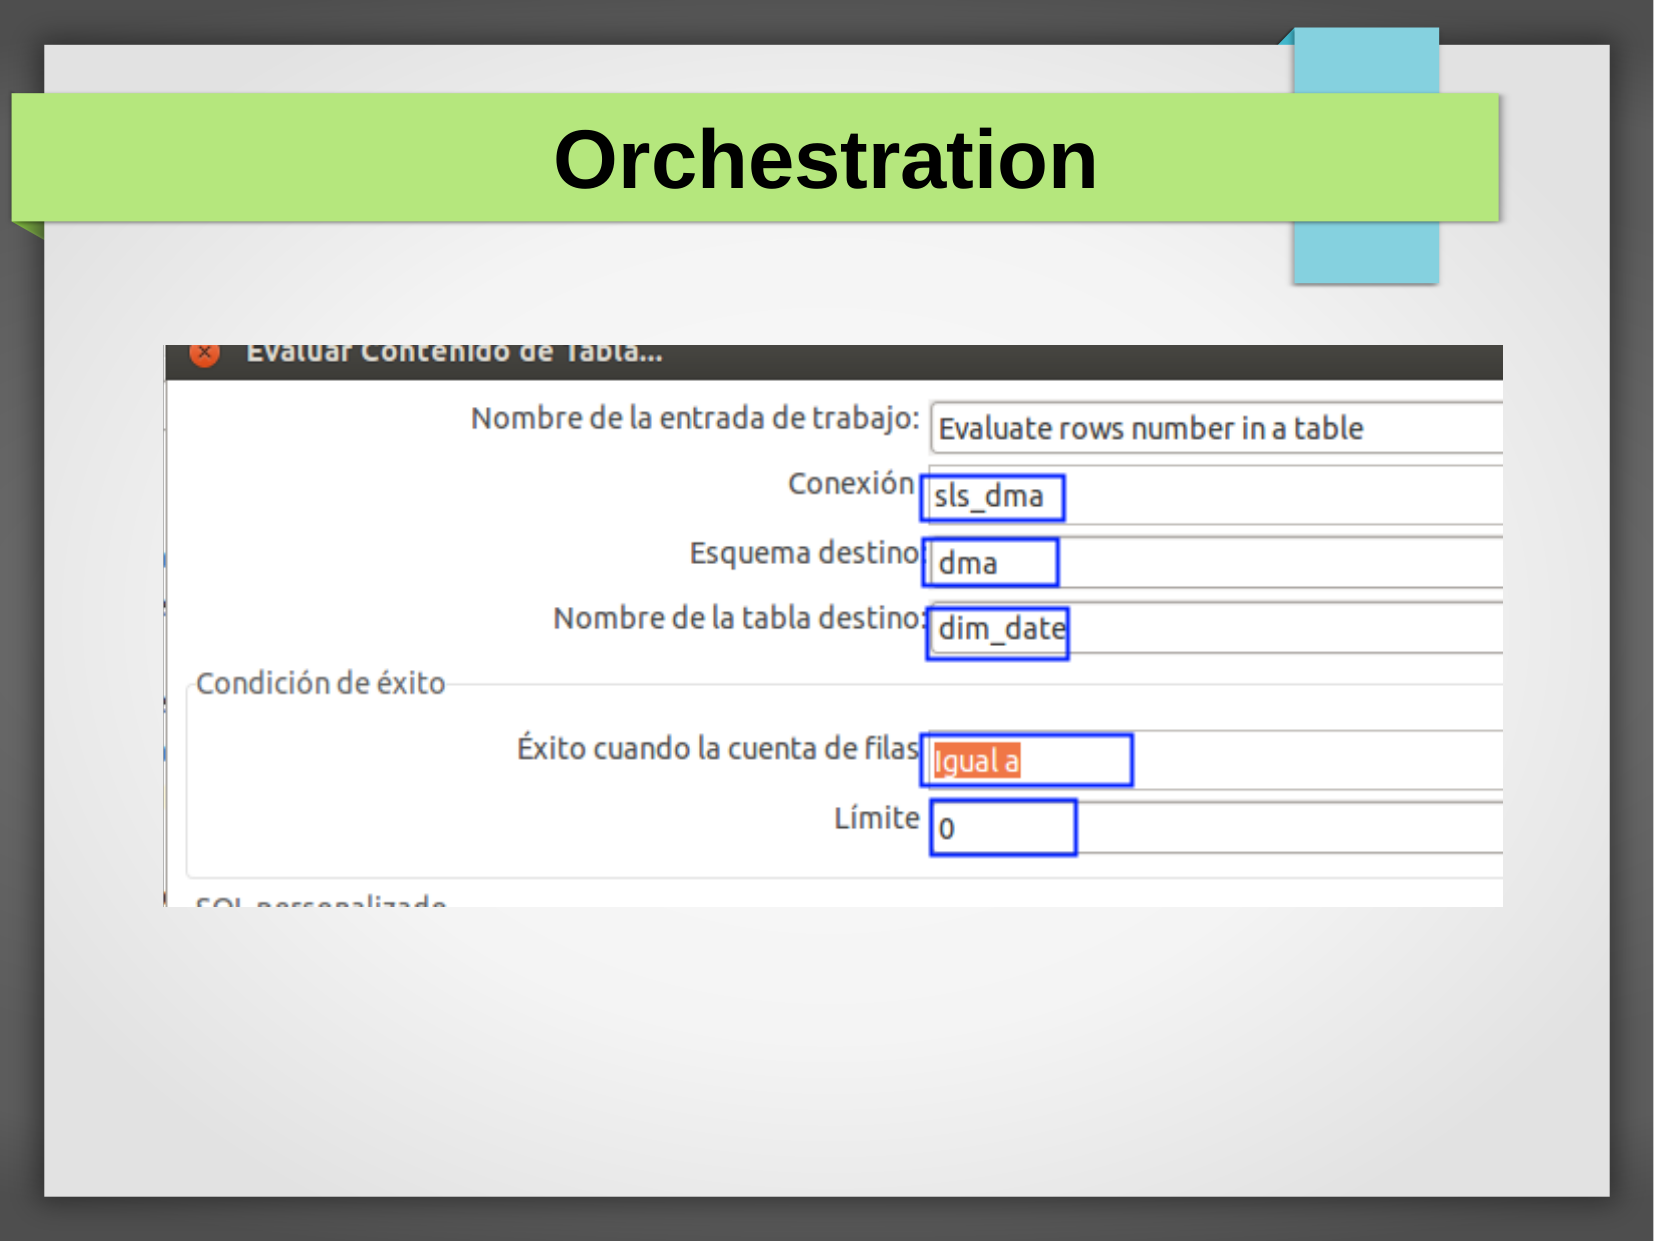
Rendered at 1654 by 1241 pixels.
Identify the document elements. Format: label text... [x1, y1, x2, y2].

picture [0, 0, 1654, 1241]
title Orchestration [70, 106, 1583, 213]
